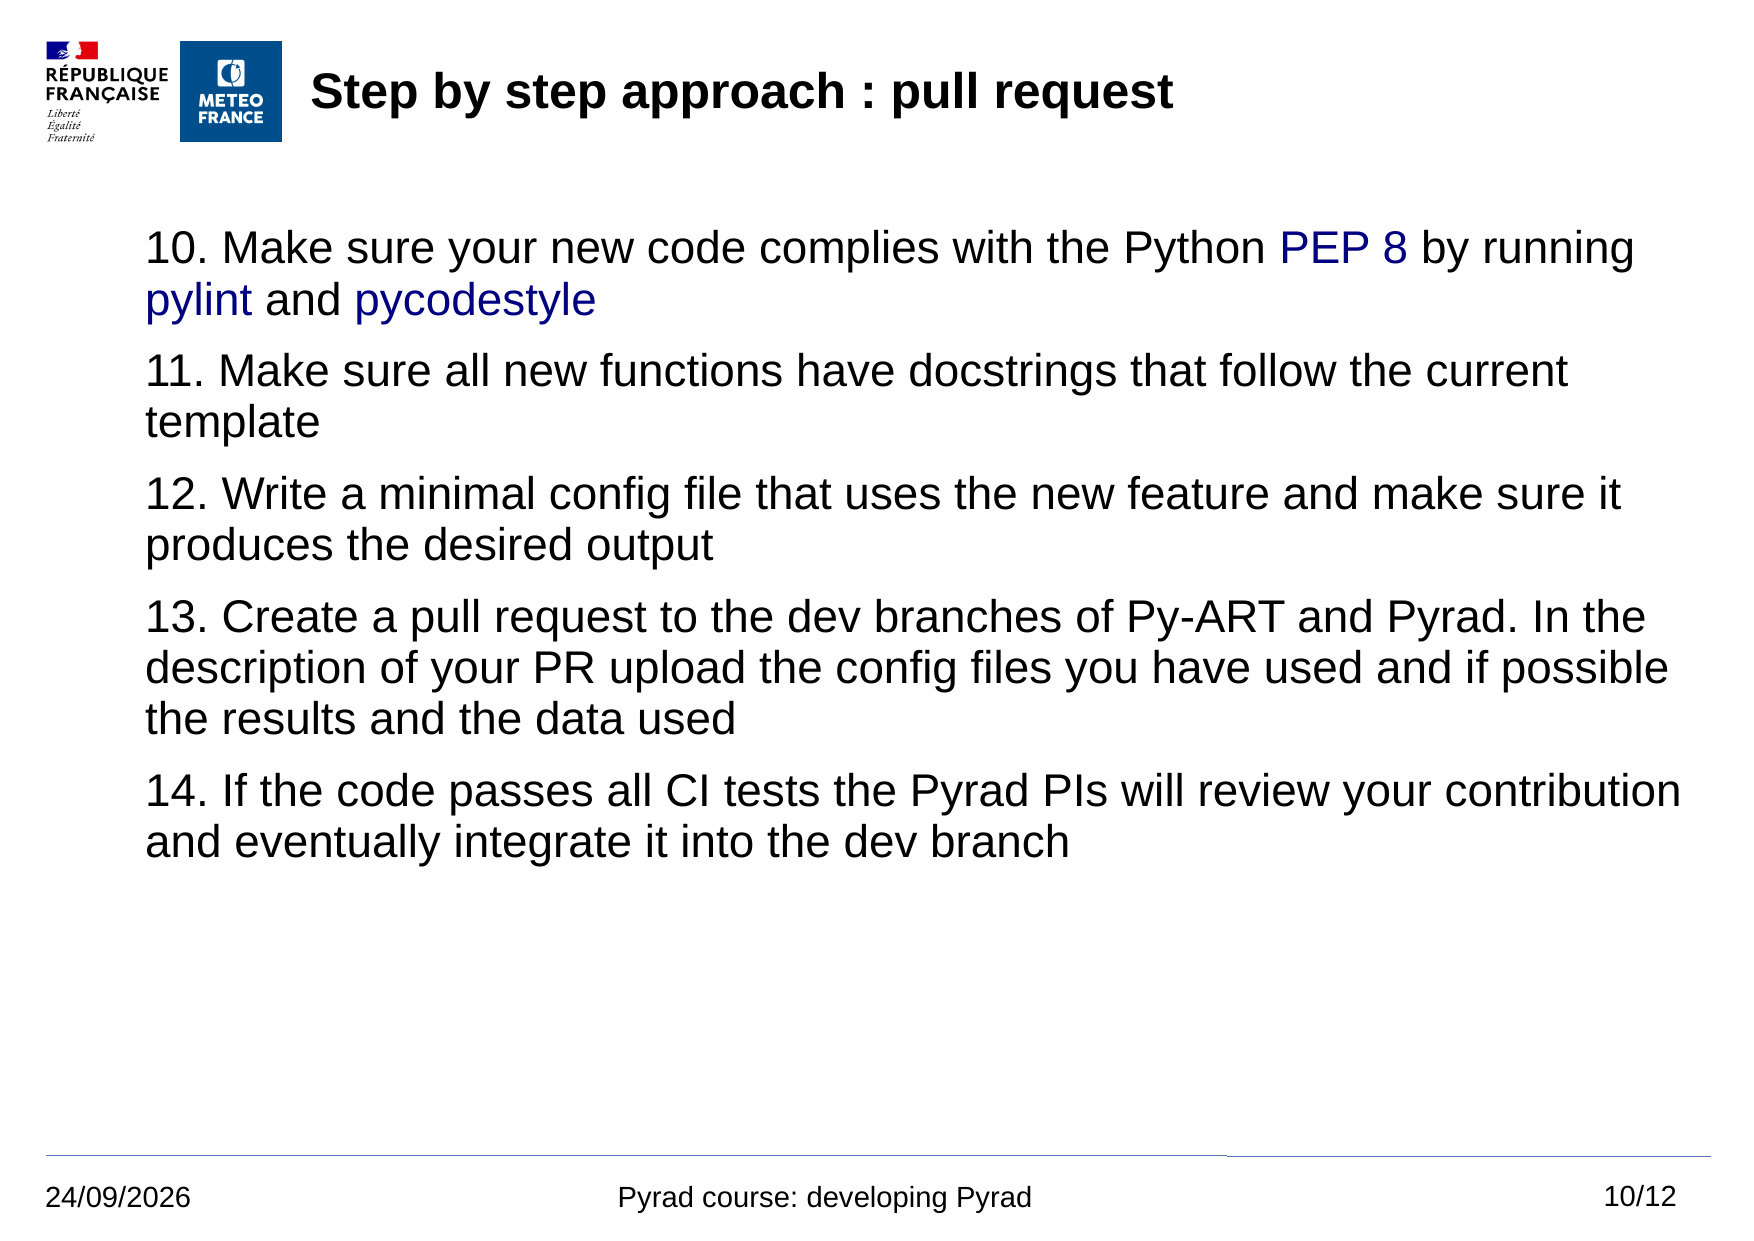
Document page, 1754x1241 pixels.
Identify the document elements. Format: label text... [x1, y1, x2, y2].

picture [180, 41, 282, 142]
picture [46, 41, 172, 142]
list 10. Make sure your new code complies with the Python PEP 8 by running pylint and pycodestyle 11. Make sure all new functions have docstrings that follow the current template 12. Write a minimal config file that uses the new feature and make sure it produces the desired output 13. Create a pull request to the dev branches of Py-ART and Pyrad. In the description of your PR upload the config files you have used and if possible the results and the data used 14. If the code passes all CI tests the Pyrad PIs will review your contribution and eventually integrate it into the dev branch [44, 222, 1712, 1118]
title Step by step approach : pull request [310, 40, 1697, 142]
